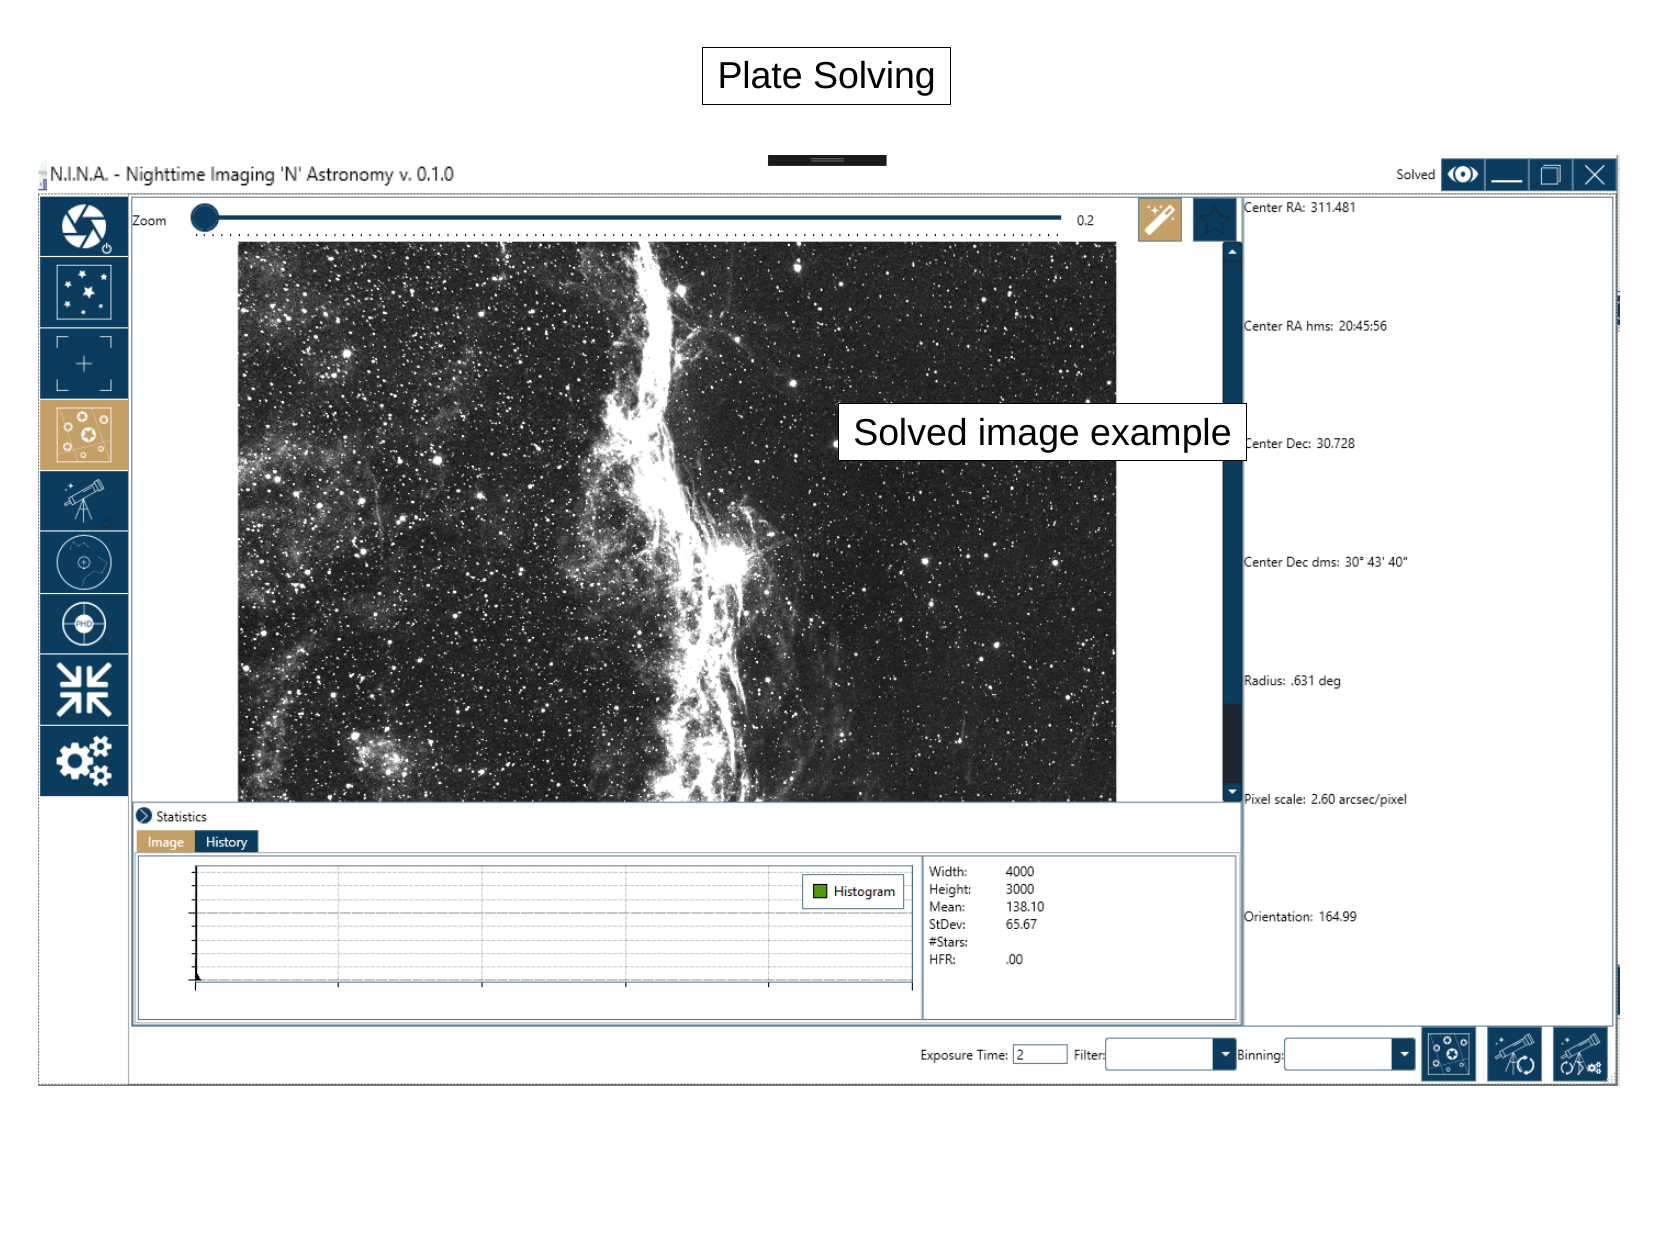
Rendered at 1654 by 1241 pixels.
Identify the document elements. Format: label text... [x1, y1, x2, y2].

text_box Plate Solving [702, 47, 951, 105]
text_box Solved image example [838, 403, 1247, 461]
picture [38, 155, 1620, 1086]
